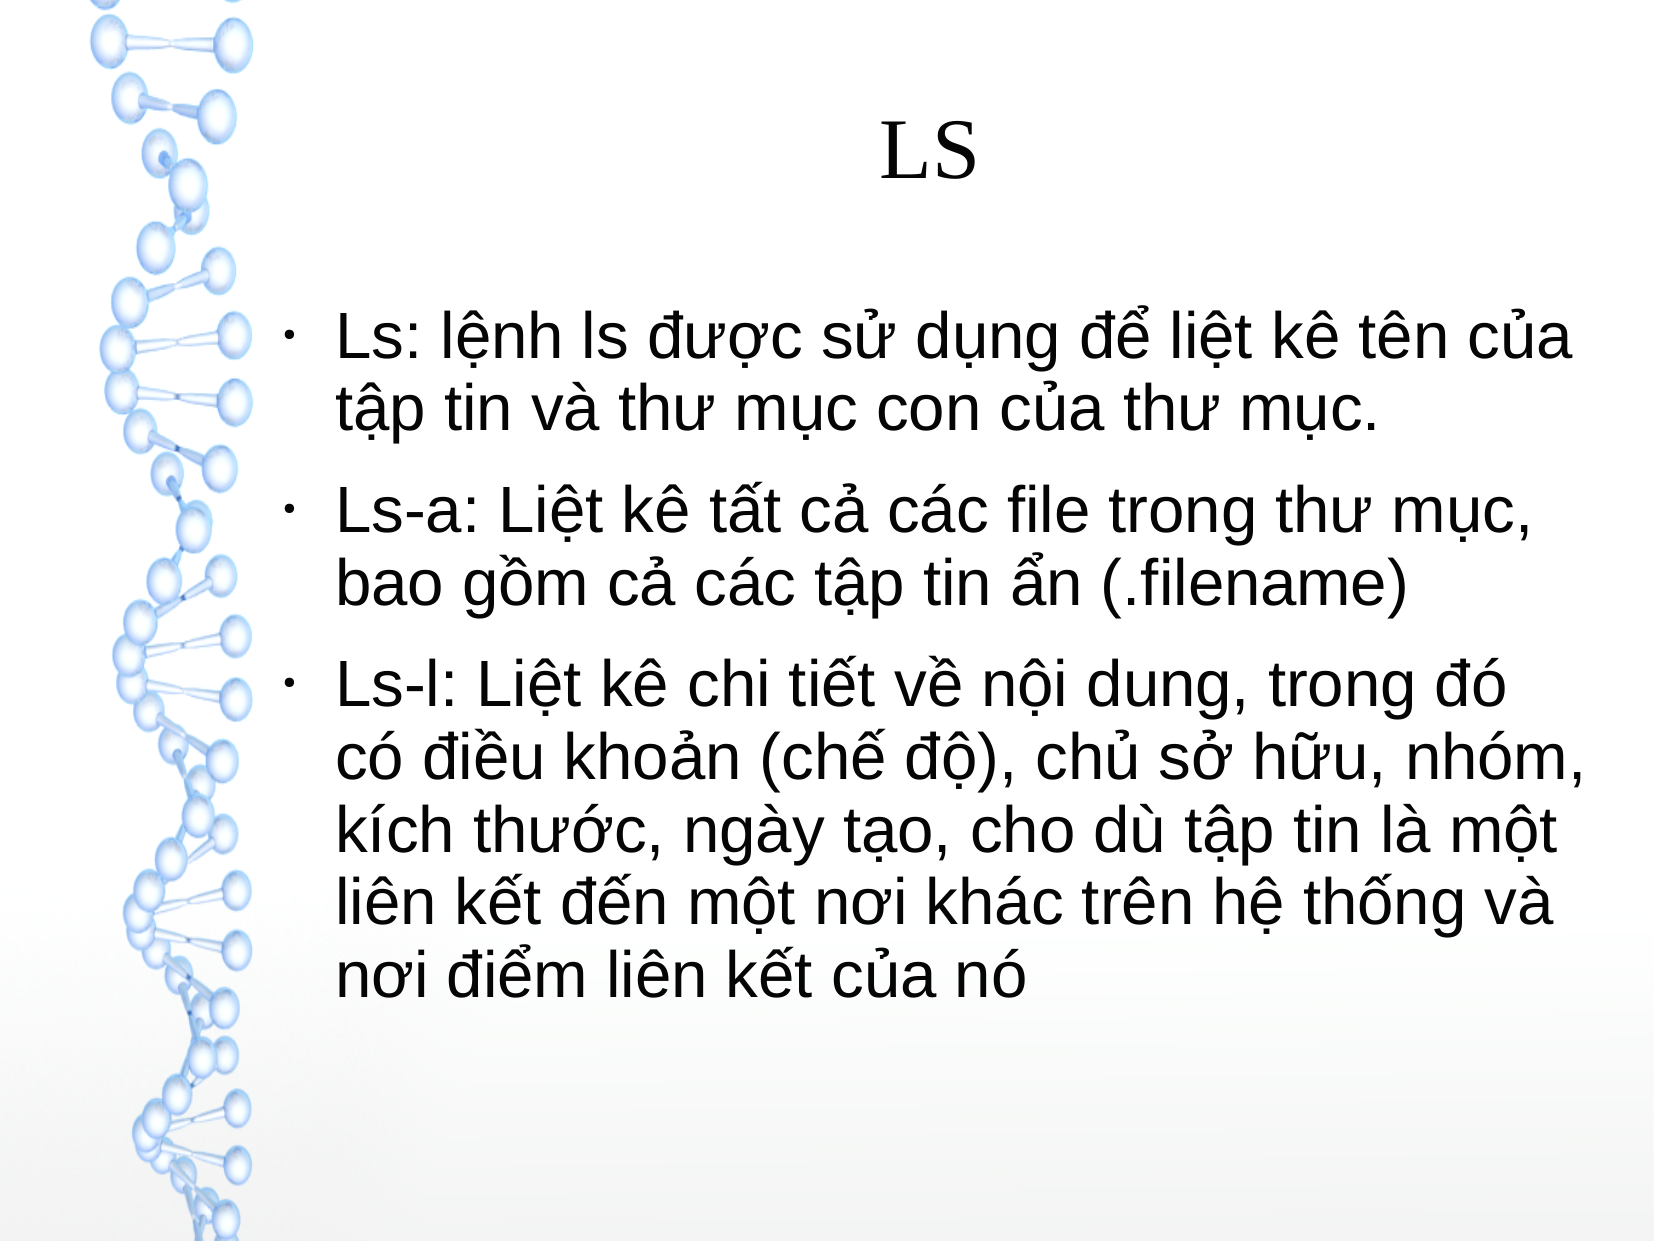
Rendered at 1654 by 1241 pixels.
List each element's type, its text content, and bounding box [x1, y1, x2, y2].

picture [0, 0, 1654, 1241]
title LS [265, 47, 1595, 252]
list Ls: lệnh ls được sử dụng để liệt kê tên của tập tin và thư mục con của thư mục. Ls-a: Liệt kê tất cả các file trong thư mục, bao gồm cả các tập tin ẩn (.filename) Ls-l: Liệt kê chi tiết về nội dung, trong đó có điều khoản (chế độ), chủ sở hữu, nhóm, kích thước, ngày tạo, cho dù tập tin là một liên kết đến một nơi khác trên hệ thống và nơi điểm liên kết của nó [265, 299, 1595, 1019]
